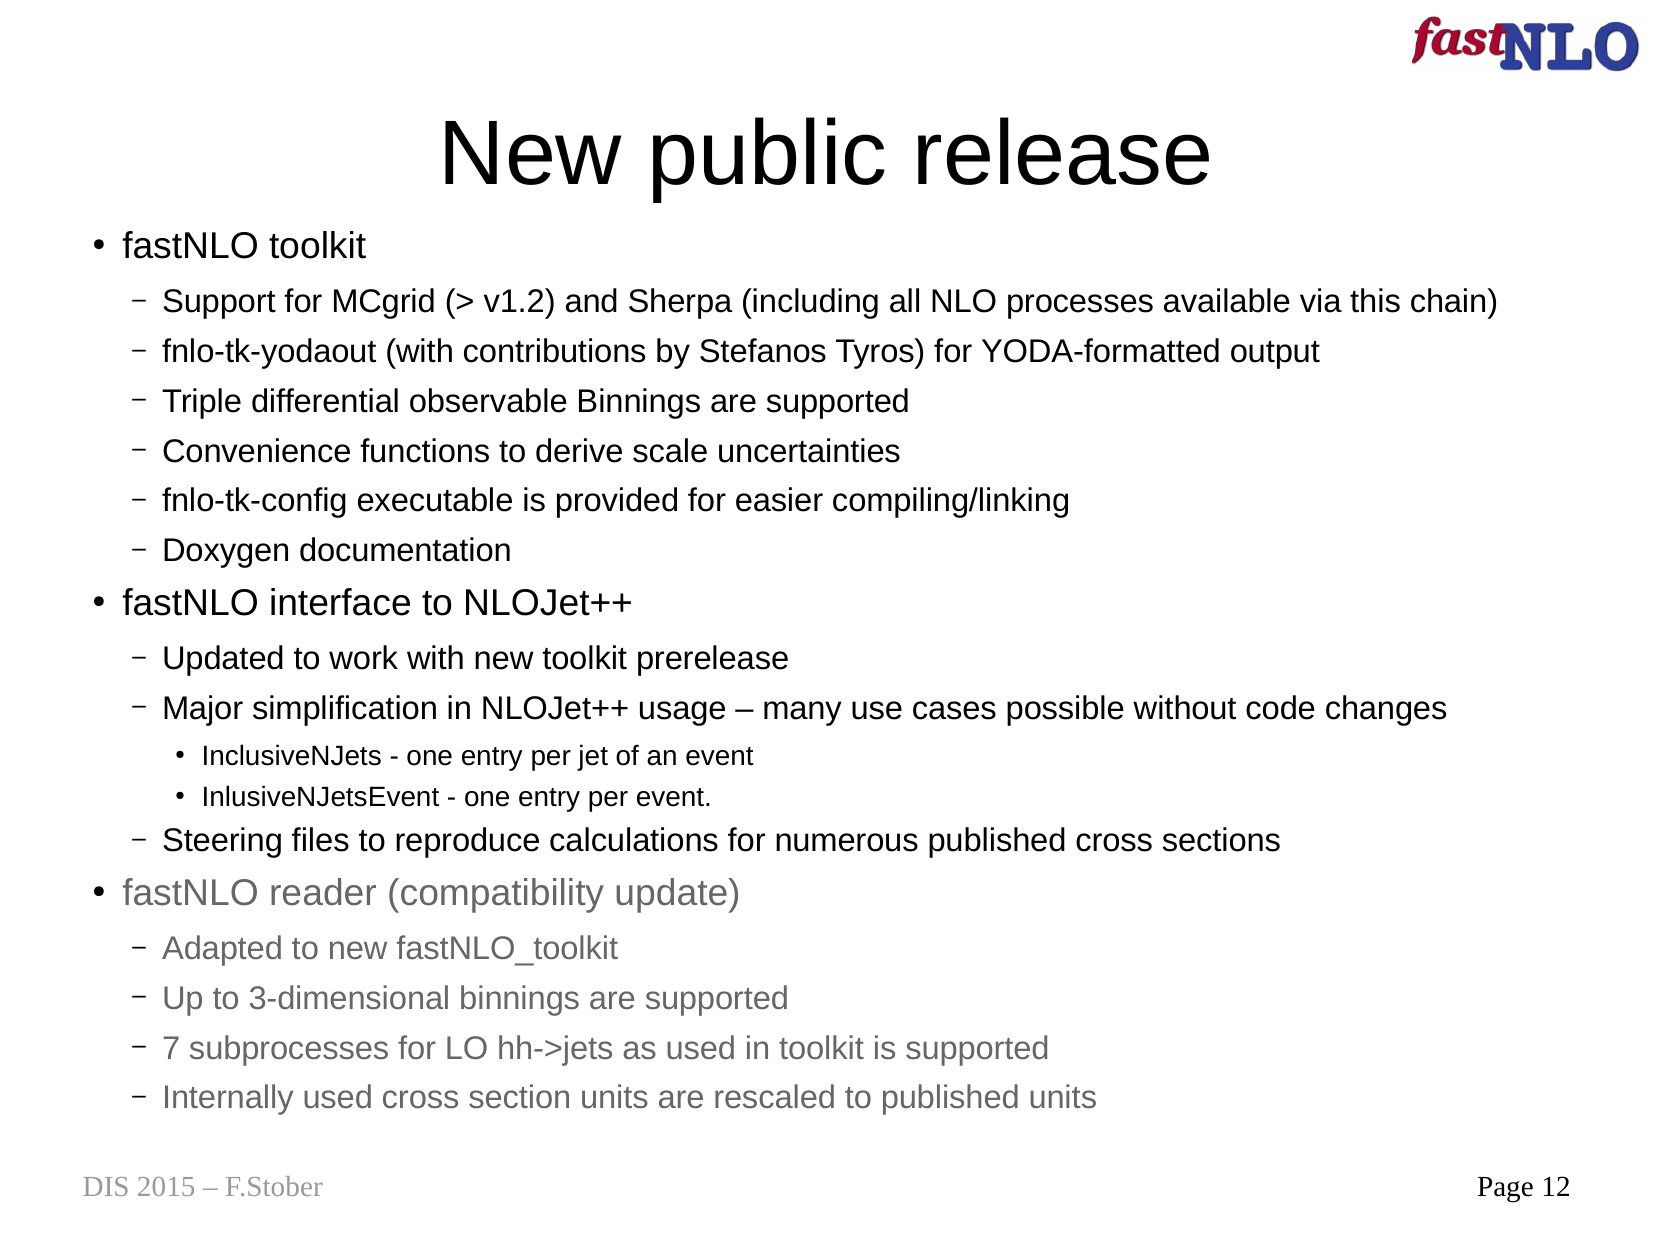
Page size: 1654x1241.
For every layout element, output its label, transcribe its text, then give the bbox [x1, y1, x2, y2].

title New public release [82, 49, 1571, 225]
list fastNLO toolkit Support for MCgrid (> v1.2) and Sherpa (including all NLO processes available via this chain) fnlo-tk-yodaout (with contributions by Stefanos Tyros) for YODA-formatted output Triple differential observable Binnings are supported Convenience functions to derive scale uncertainties fnlo-tk-config executable is provided for easier compiling/linking Doxygen documentation fastNLO interface to NLOJet++ Updated to work with new toolkit prerelease Major simplification in NLOJet++ usage – many use cases possible without code changes InclusiveNJets - one entry per jet of an event InlusiveNJetsEvent - one entry per event. Steering files to reproduce calculations for numerous published cross sections fastNLO reader (compatibility update) Adapted to new fastNLO_toolkit Up to 3-dimensional binnings are supported 7 subprocesses for LO hh->jets as used in toolkit is supported Internally used cross section units are rescaled to published units [82, 225, 1571, 1126]
picture [1404, 12, 1644, 72]
